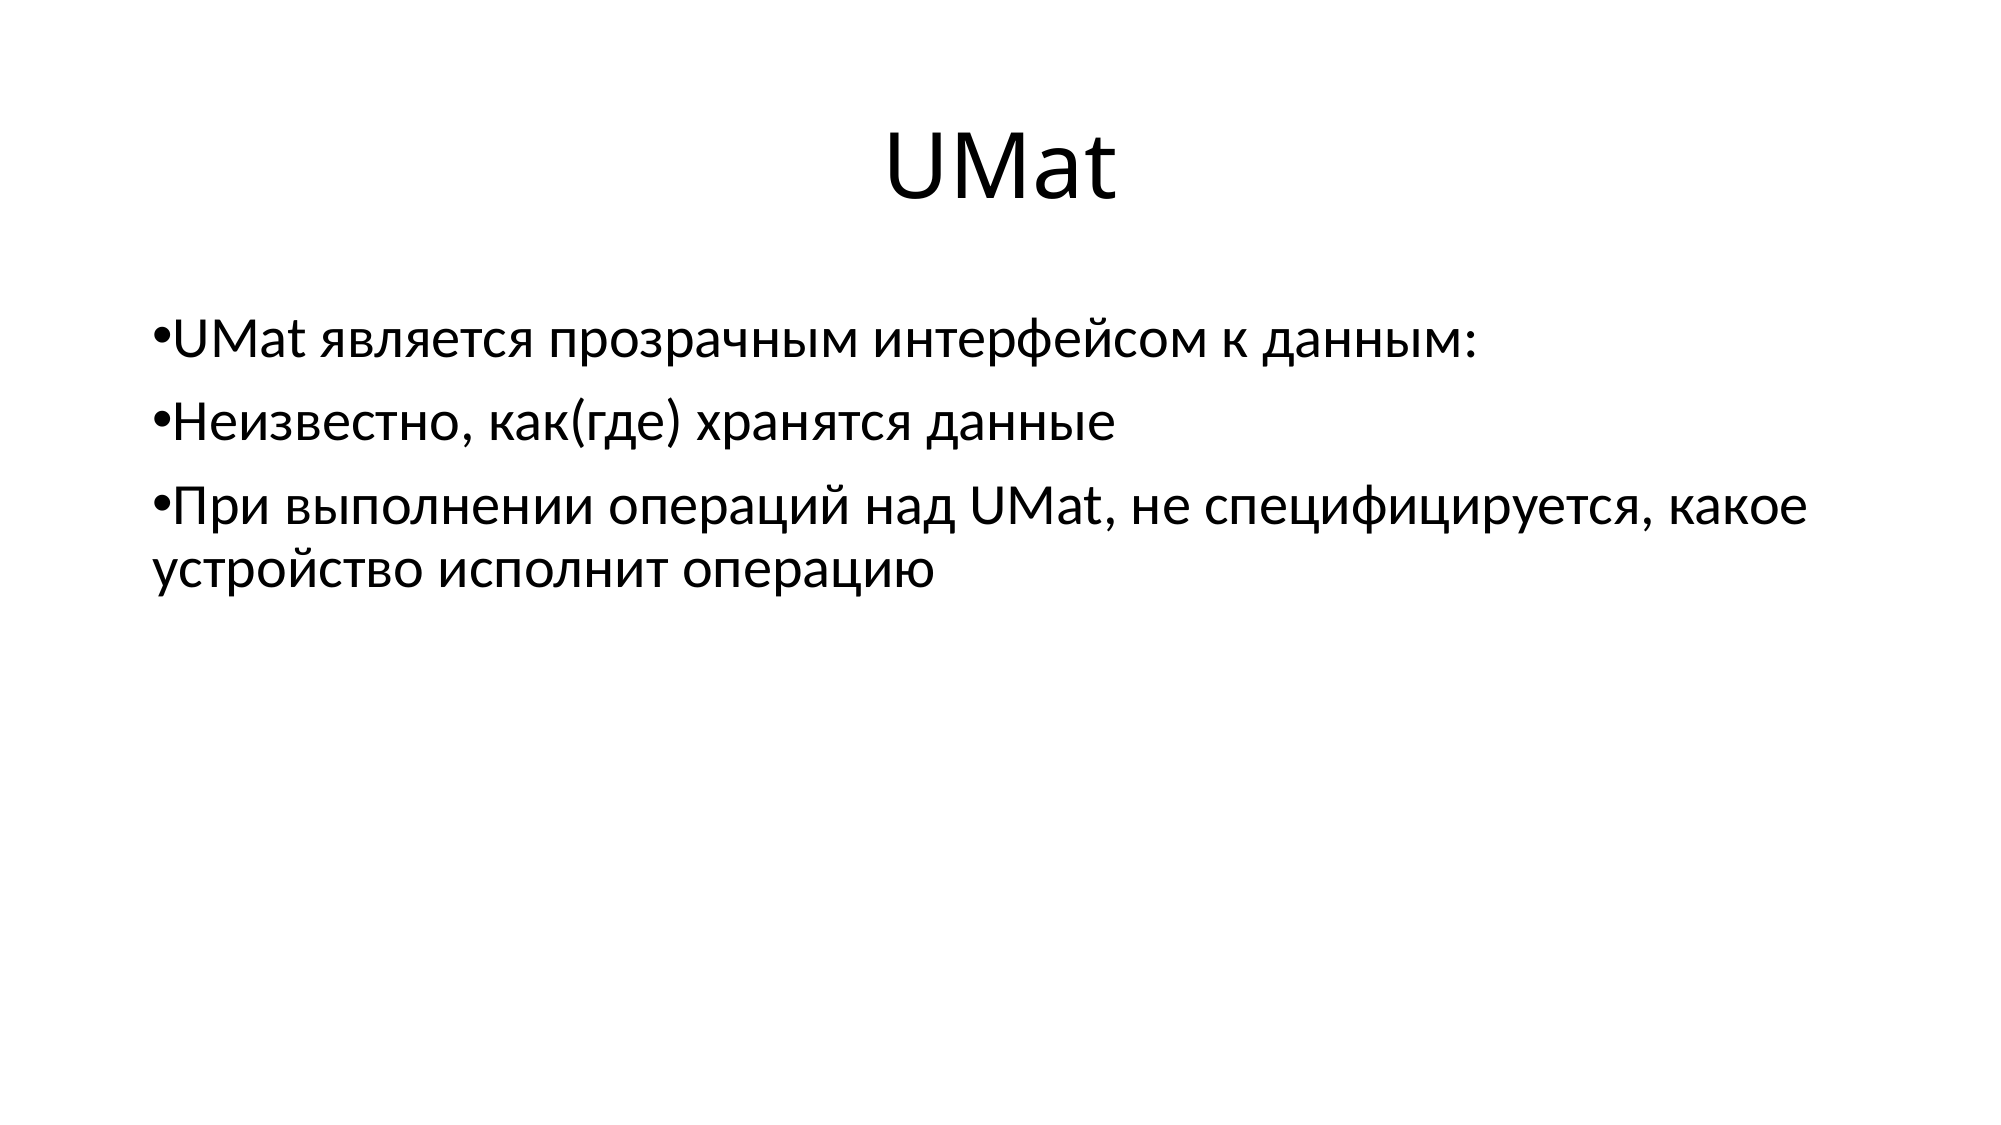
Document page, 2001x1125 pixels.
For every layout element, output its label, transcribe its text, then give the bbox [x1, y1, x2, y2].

list UMat является прозрачным интерфейсом к данным: Неизвестно, как(где) хранятся данные При выполнении операций над UMat, не специфицируется, какое устройство исполнит операцию [137, 299, 1863, 1014]
title UMat [137, 59, 1863, 278]
